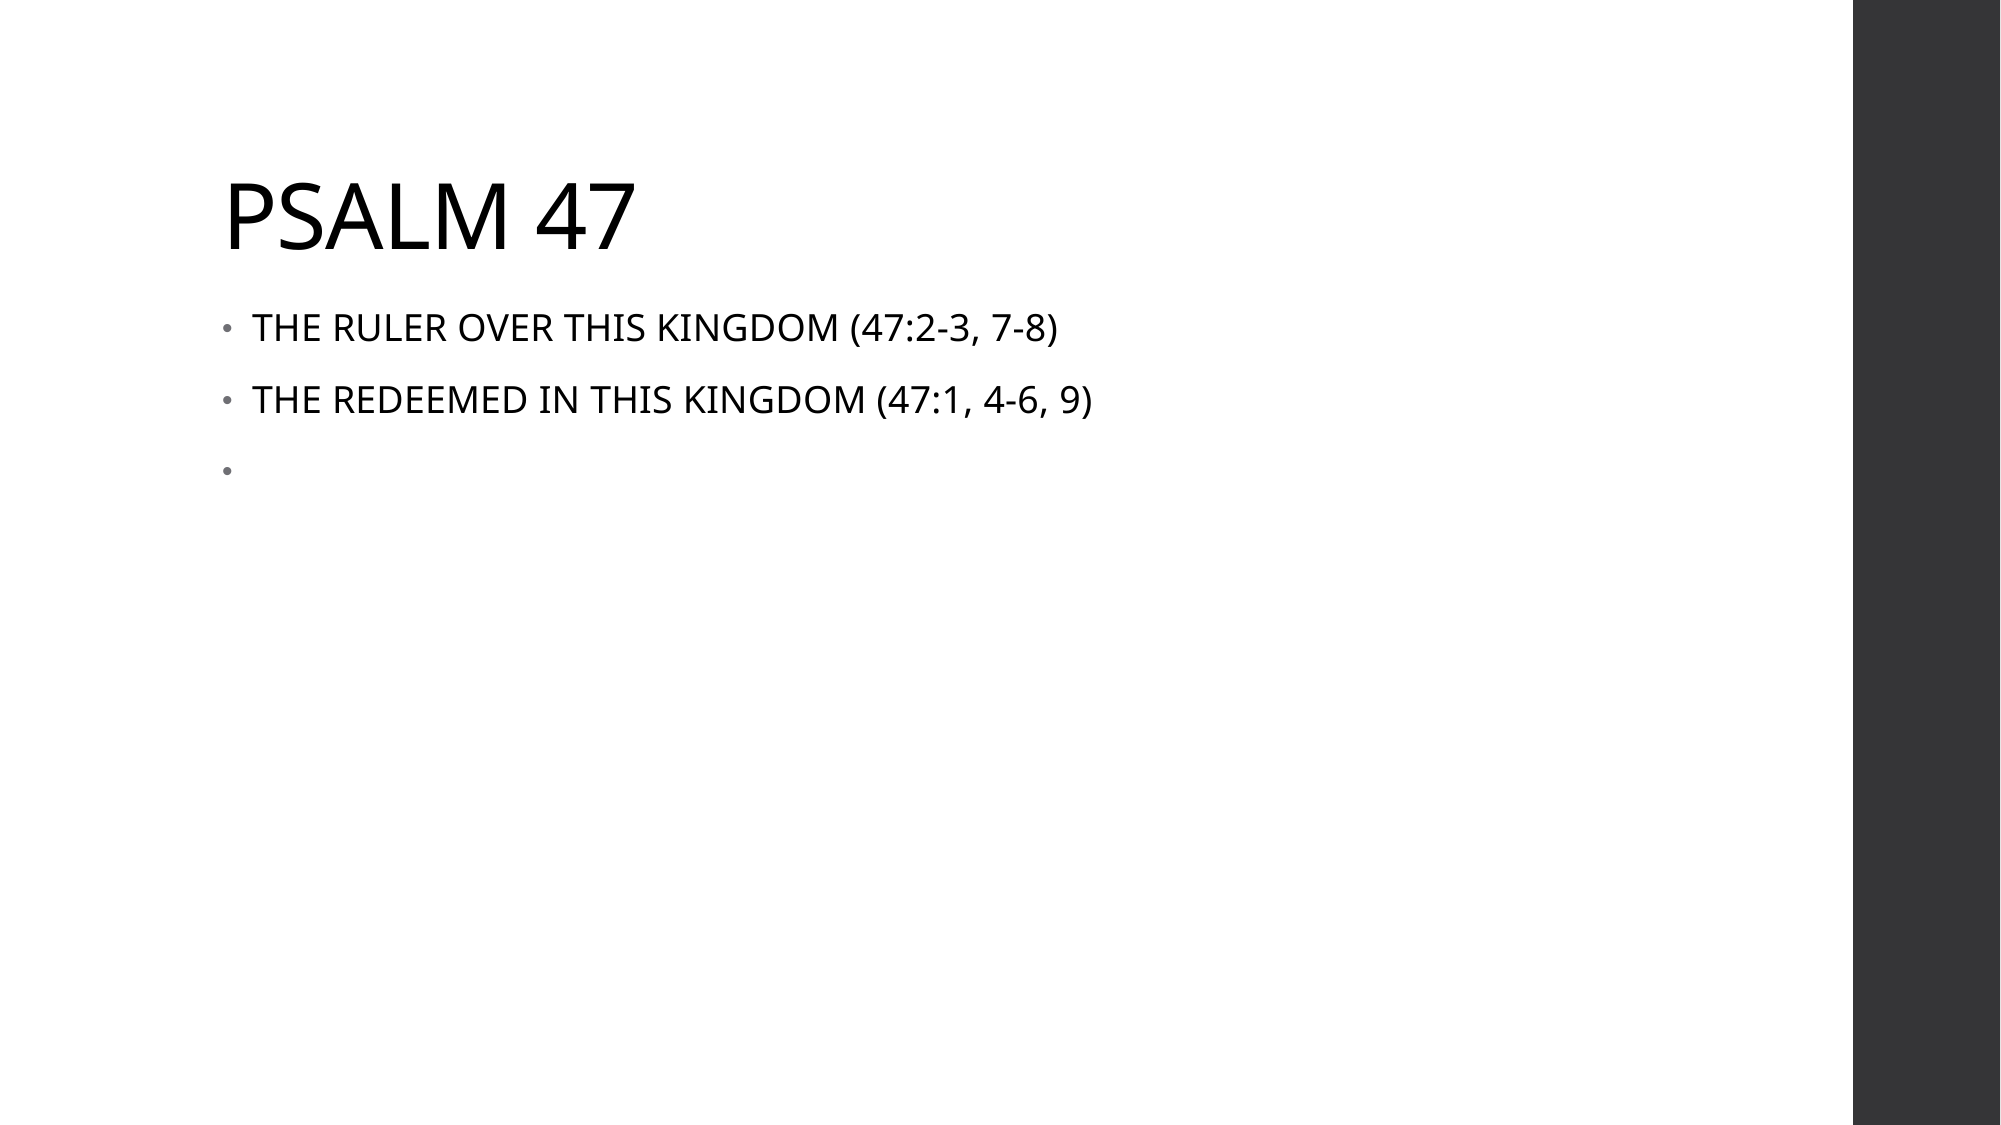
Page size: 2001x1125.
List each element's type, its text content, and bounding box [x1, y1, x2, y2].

title PSALM 47 [206, 60, 1797, 278]
list THE RULER OVER THIS KINGDOM (47:2-3, 7-8) THE REDEEMED IN THIS KINGDOM (47:1, 4-6, 9) [206, 299, 1617, 1014]
